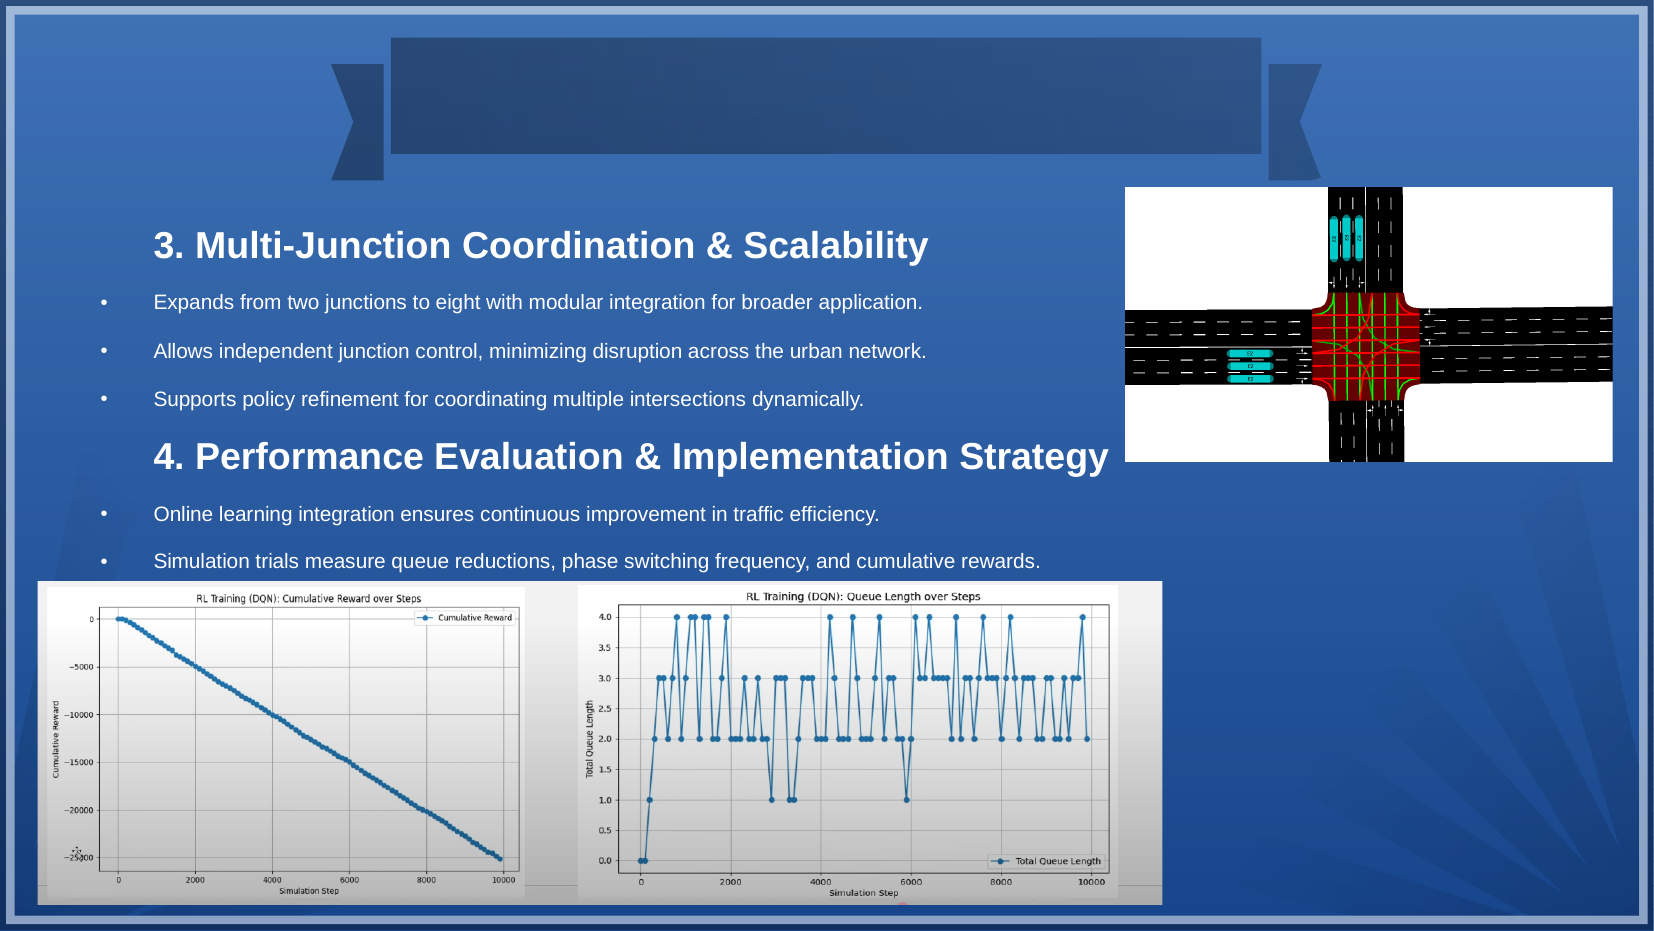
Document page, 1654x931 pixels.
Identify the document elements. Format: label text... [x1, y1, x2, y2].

picture [1125, 187, 1613, 462]
list 3. Multi-Junction Coordination & Scalability Expands from two junctions to eight with modular integration for broader application. Allows independent junction control, minimizing disruption across the urban network. Supports policy refinement for coordinating multiple intersections dynamically. 4. Performance Evaluation & Implementation Strategy Online learning integration ensures continuous improvement in traffic efficiency. Simulation trials measure queue reductions, phase switching frequency, and cumulative rewards. Future enhancements include multi-agent RL coordination for joint optimization across junctions. [82, 224, 1571, 848]
picture [37, 581, 1163, 906]
